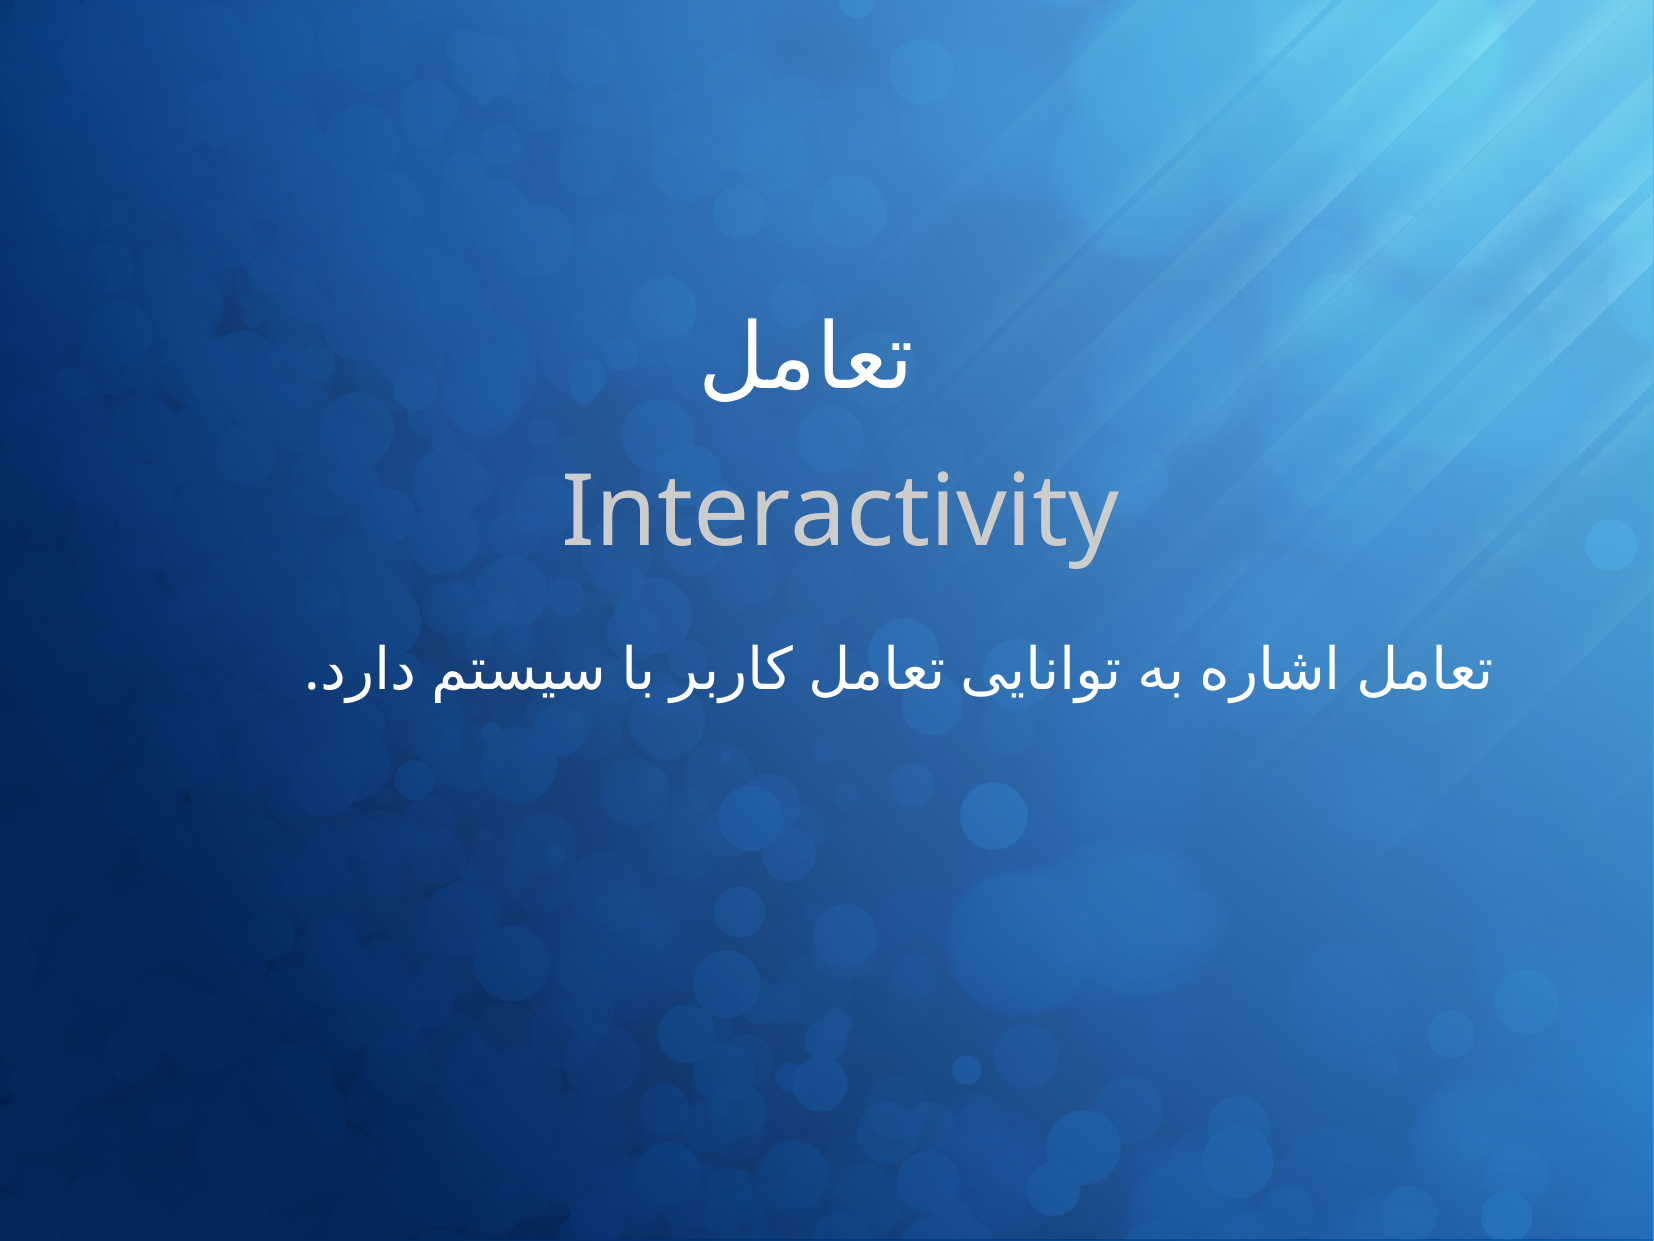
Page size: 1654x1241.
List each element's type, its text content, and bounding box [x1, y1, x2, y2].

text_box Interactivity [112, 446, 1570, 567]
picture [0, 0, 1654, 1241]
list تعامل اشاره به توانایی تعامل کاربر با سیستم دارد. [112, 637, 1566, 927]
title تعامل [112, 282, 1501, 446]
